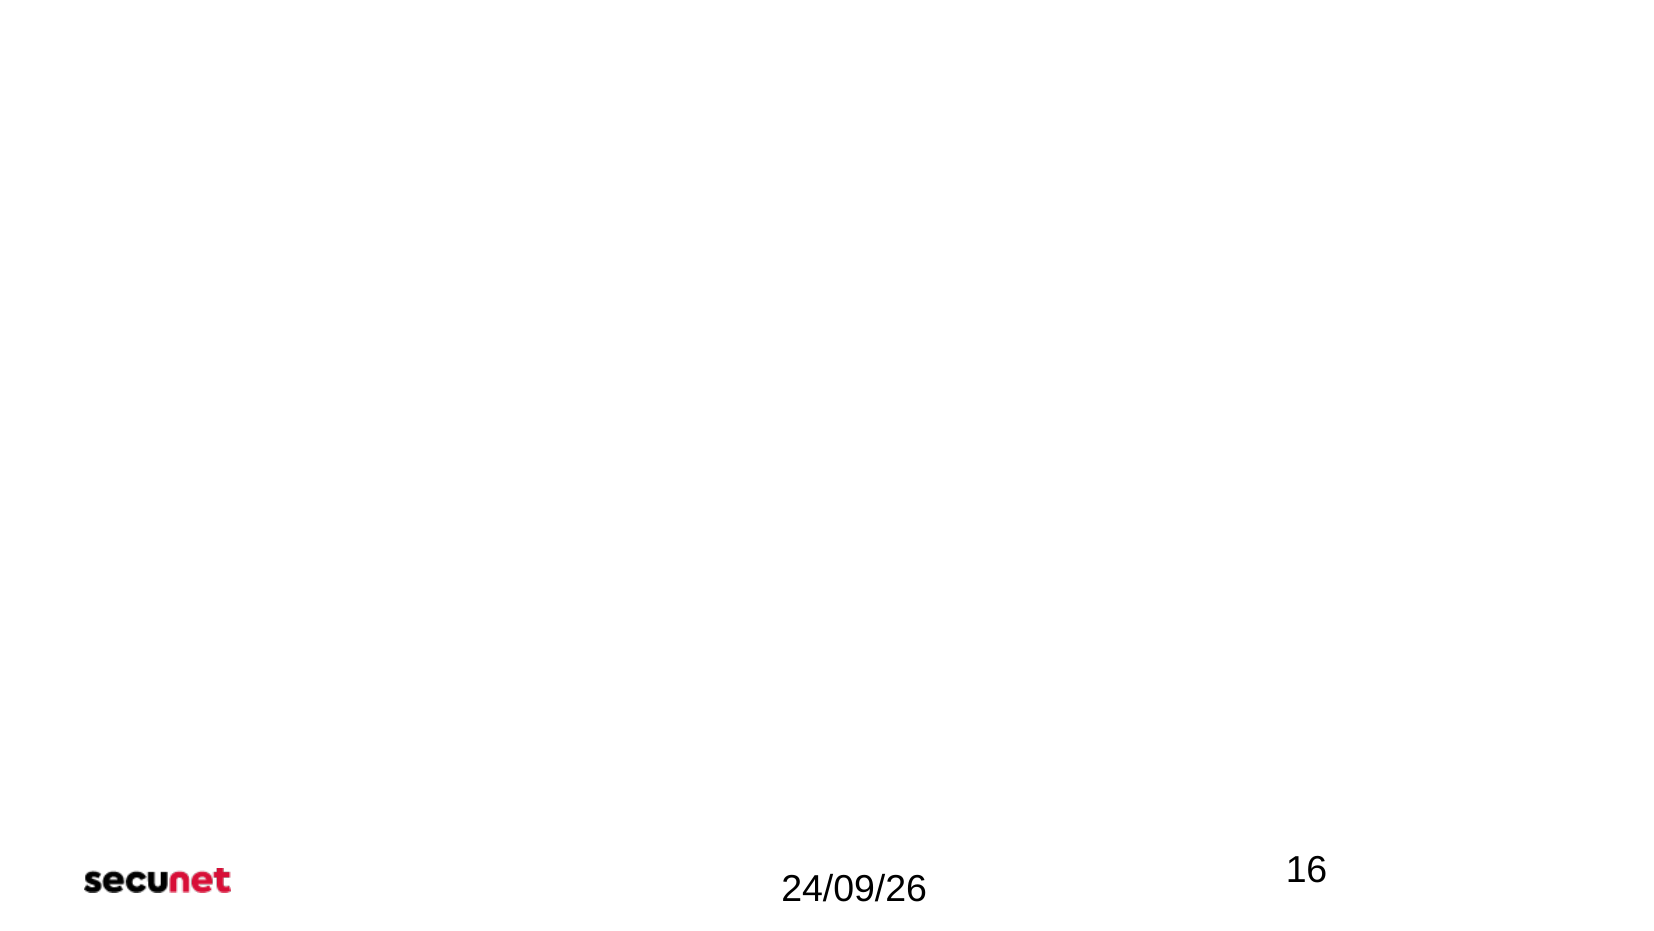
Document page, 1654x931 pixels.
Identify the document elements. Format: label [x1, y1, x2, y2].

picture [84, 868, 231, 893]
